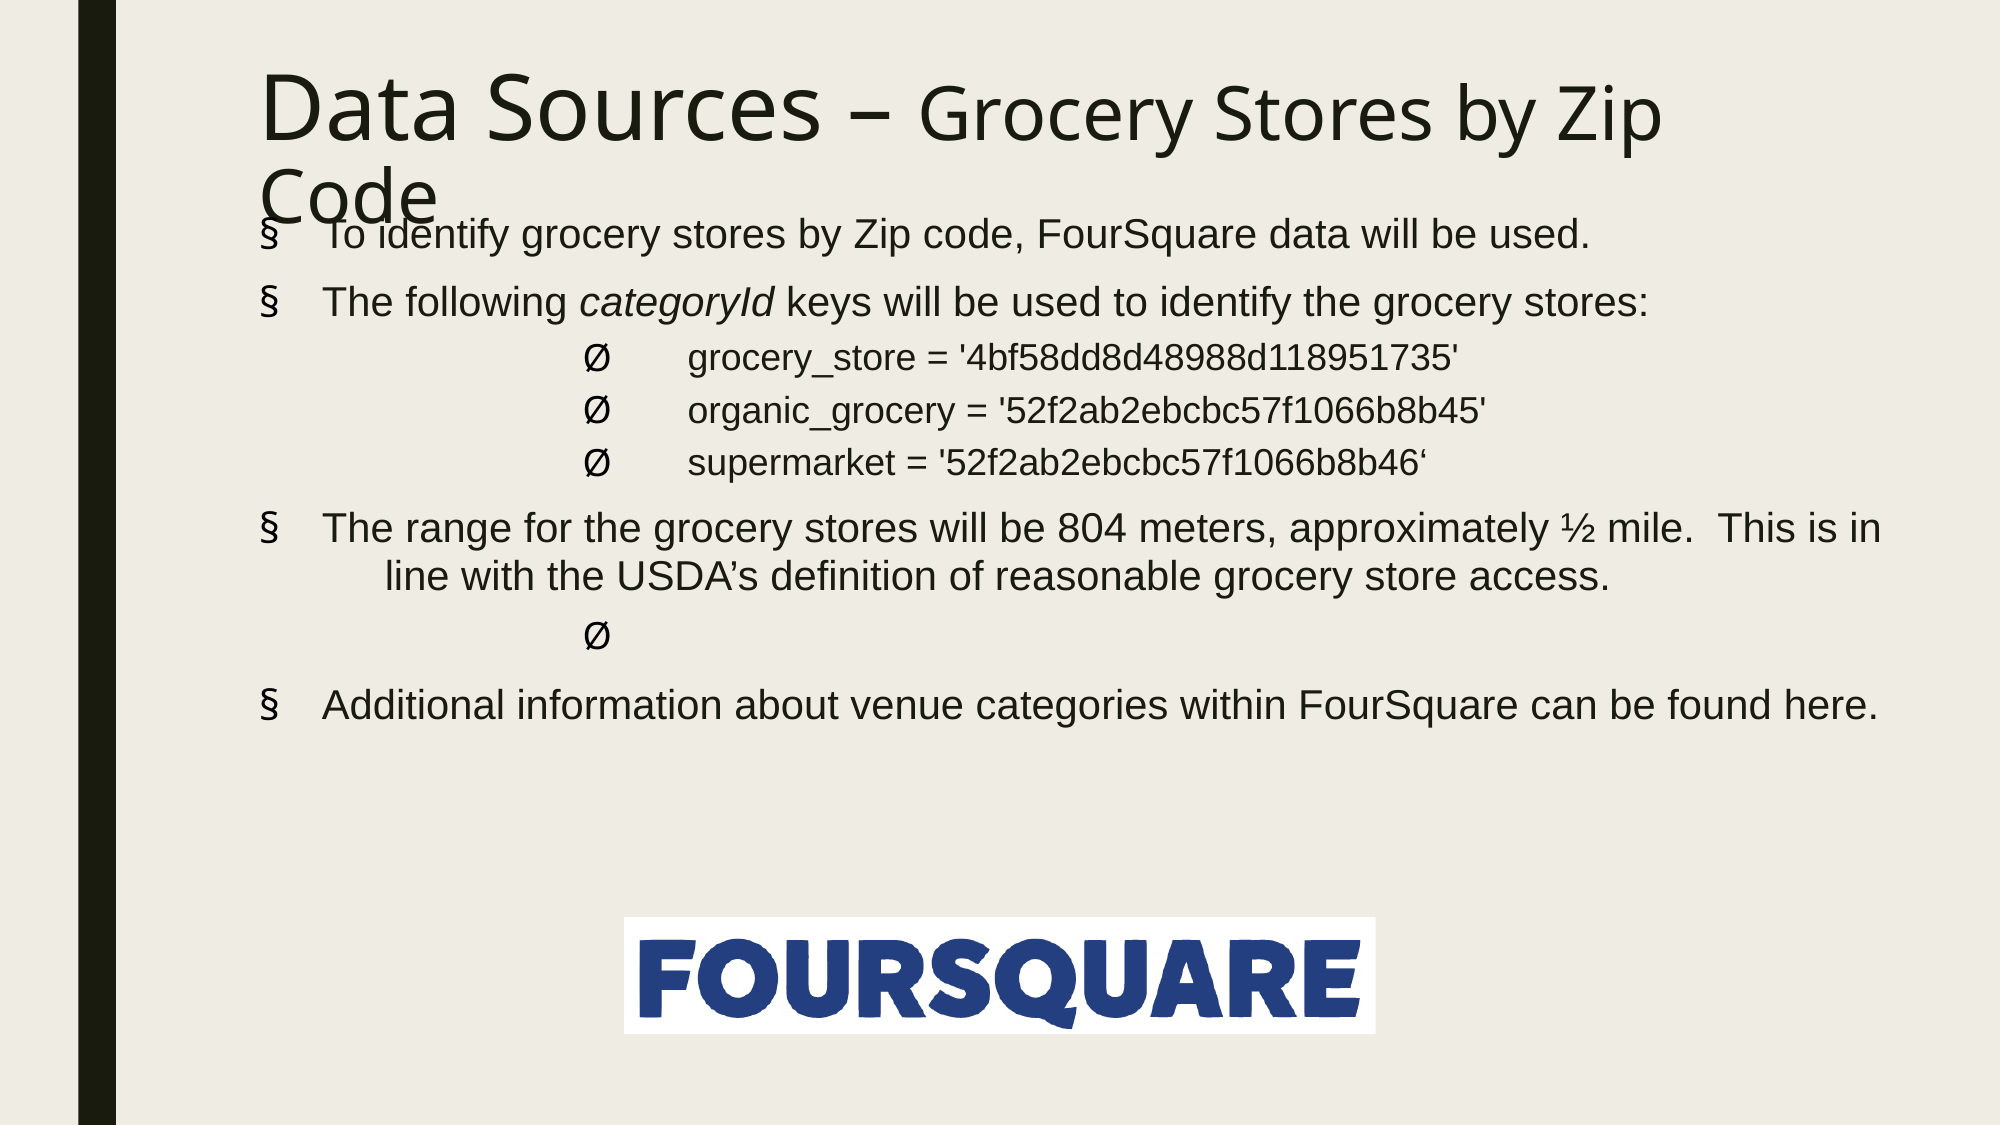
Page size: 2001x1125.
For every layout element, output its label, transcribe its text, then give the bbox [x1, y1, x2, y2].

title Data Sources – Grocery Stores by Zip Code [243, 54, 1819, 203]
picture [624, 917, 1376, 1034]
list To identify grocery stores by Zip code, FourSquare data will be used. The following categoryId keys will be used to identify the grocery stores: grocery_store = '4bf58dd8d48988d118951735' organic_grocery = '52f2ab2ebcbc57f1066b8b45' supermarket = '52f2ab2ebcbc57f1066b8b46‘ The range for the grocery stores will be 804 meters, approximately ½ mile. This is in line with the USDA’s definition of reasonable grocery store access. Additional information about venue categories within FourSquare can be found here. [243, 203, 1969, 918]
